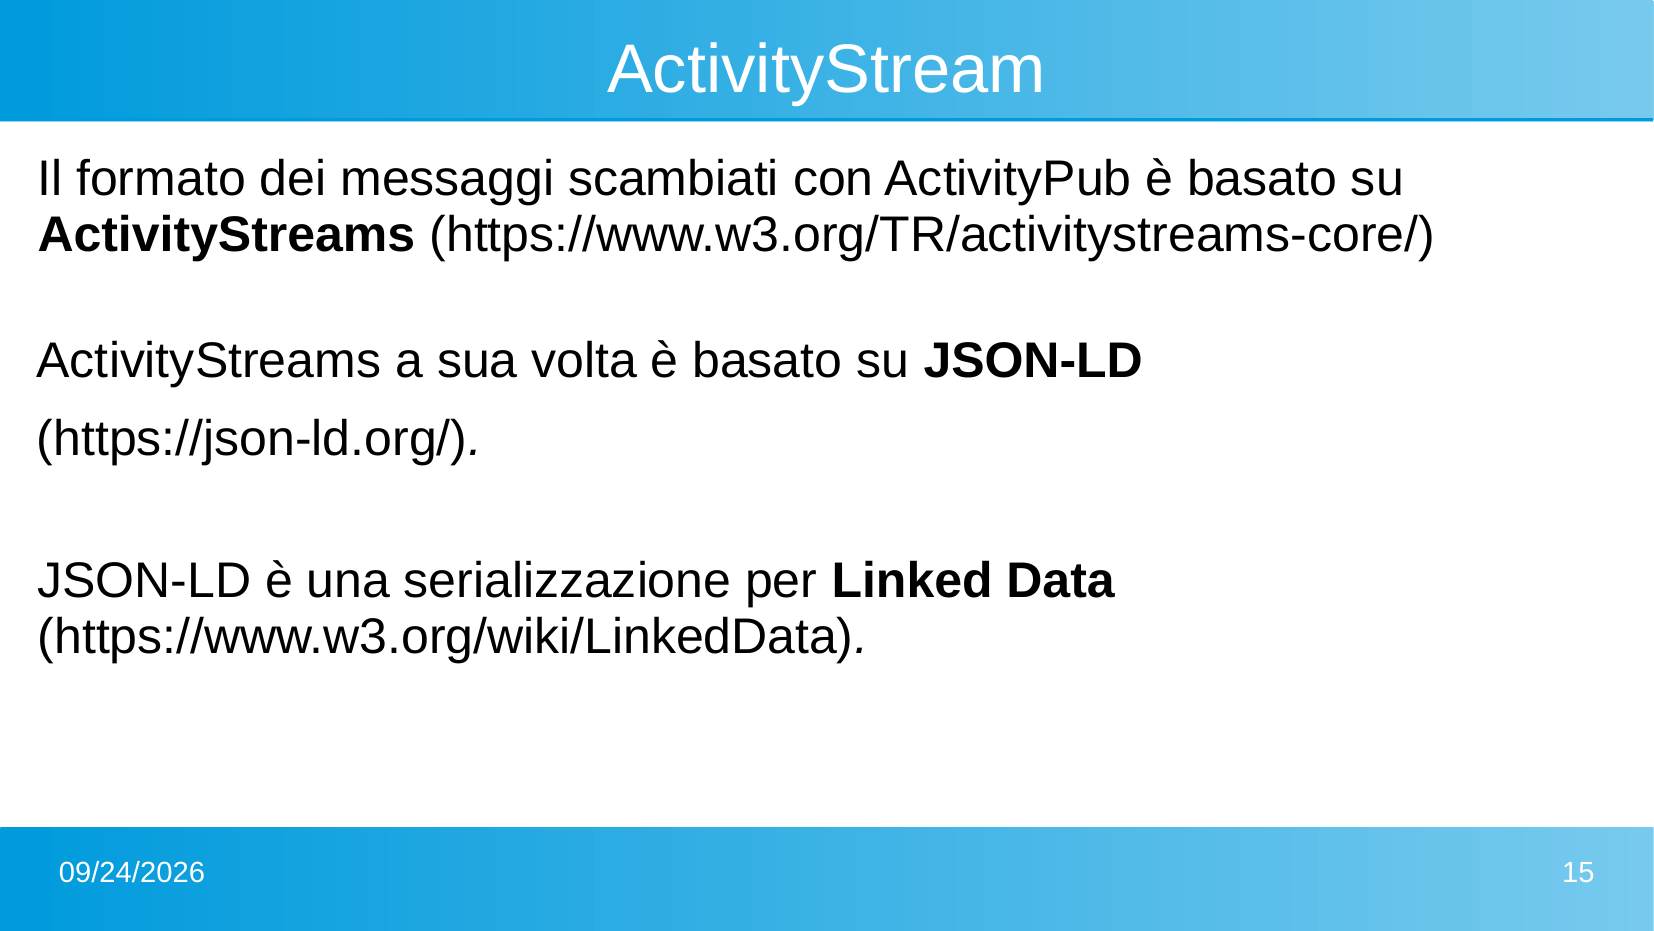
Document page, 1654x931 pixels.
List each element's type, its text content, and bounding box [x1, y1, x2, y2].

list Il formato dei messaggi scambiati con ActivityPub è basato su ActivityStreams (https://www.w3.org/TR/activitystreams-core/) [37, 150, 1573, 273]
list JSON-LD è una serializzazione per Linked Data (https://www.w3.org/wiki/LinkedData). [37, 552, 1426, 676]
list ActivityStreams a sua volta è basato su JSON-LD (https://json-ld.org/). [36, 332, 1425, 456]
title ActivityStream [59, 29, 1595, 108]
